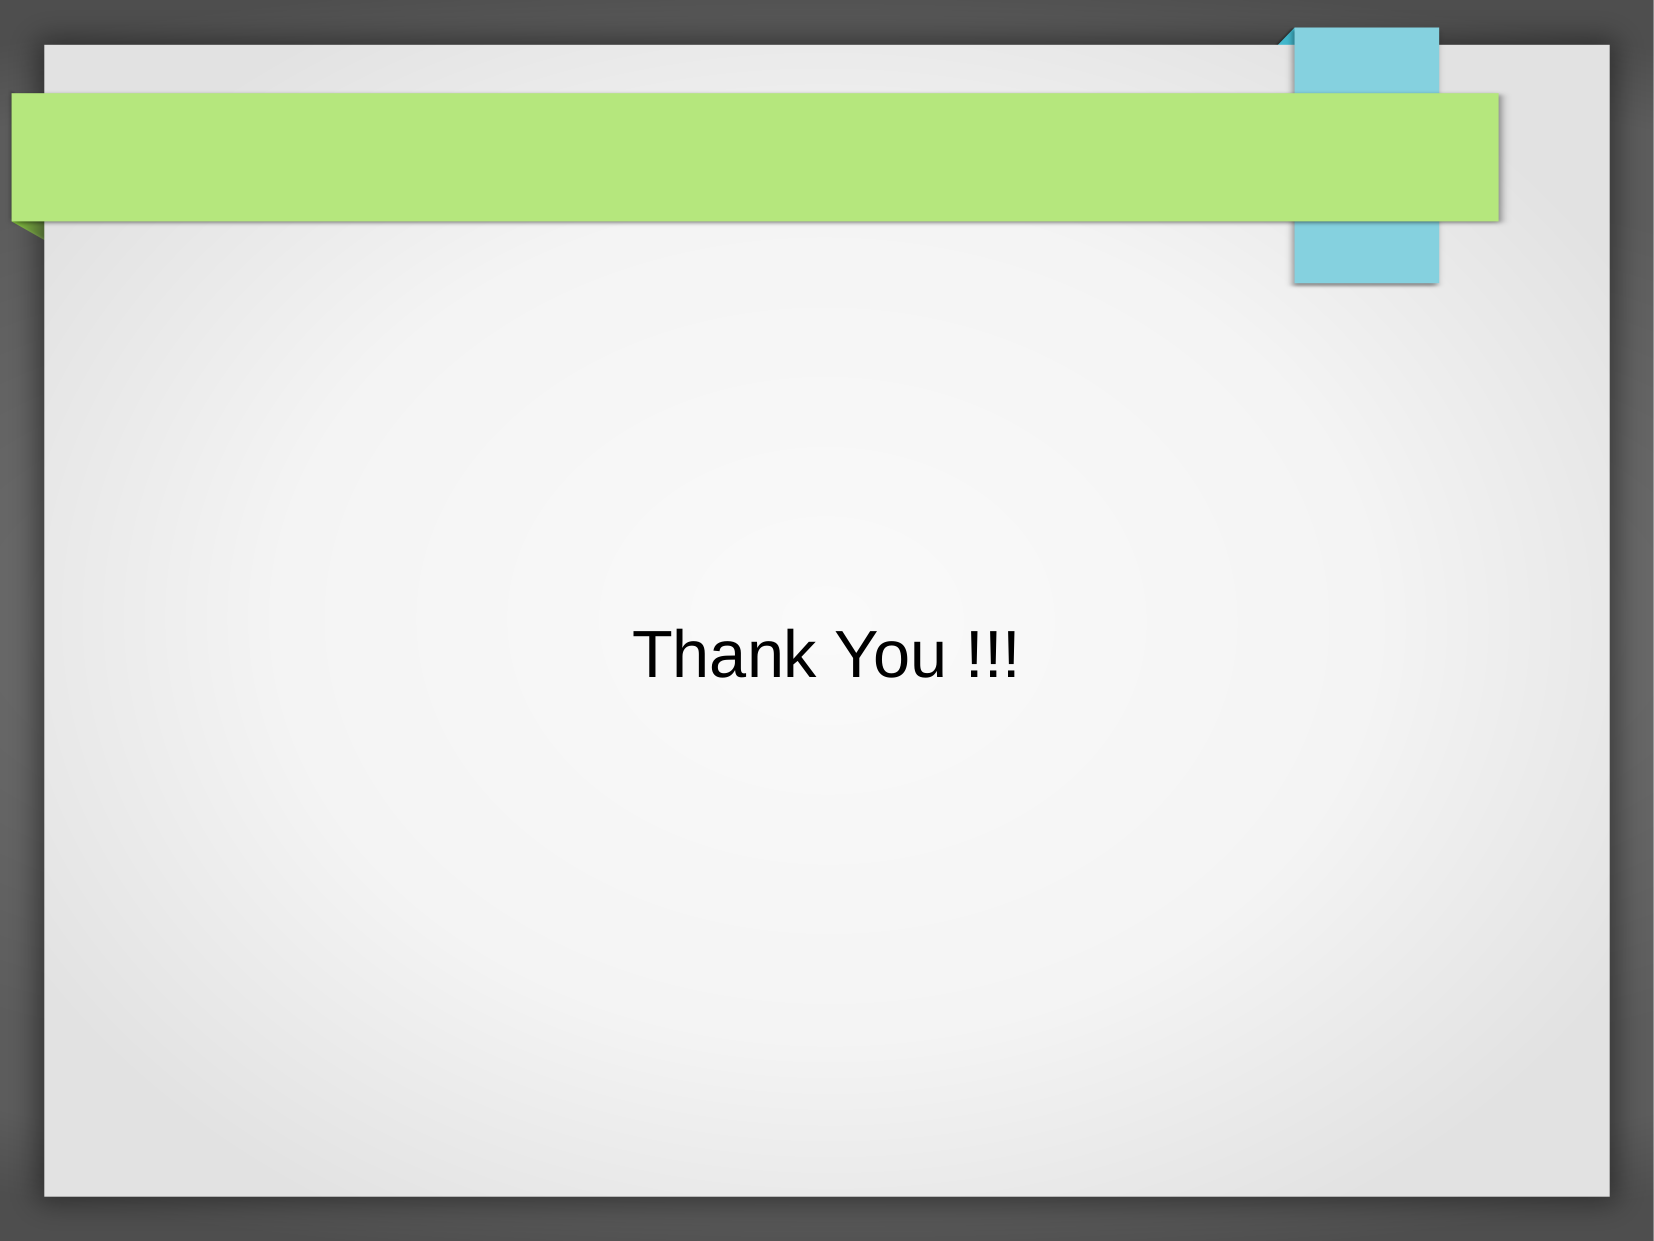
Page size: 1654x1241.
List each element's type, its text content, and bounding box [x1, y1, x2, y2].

picture [0, 0, 1654, 1241]
subtitle Thank You !!! [82, 295, 1571, 1015]
